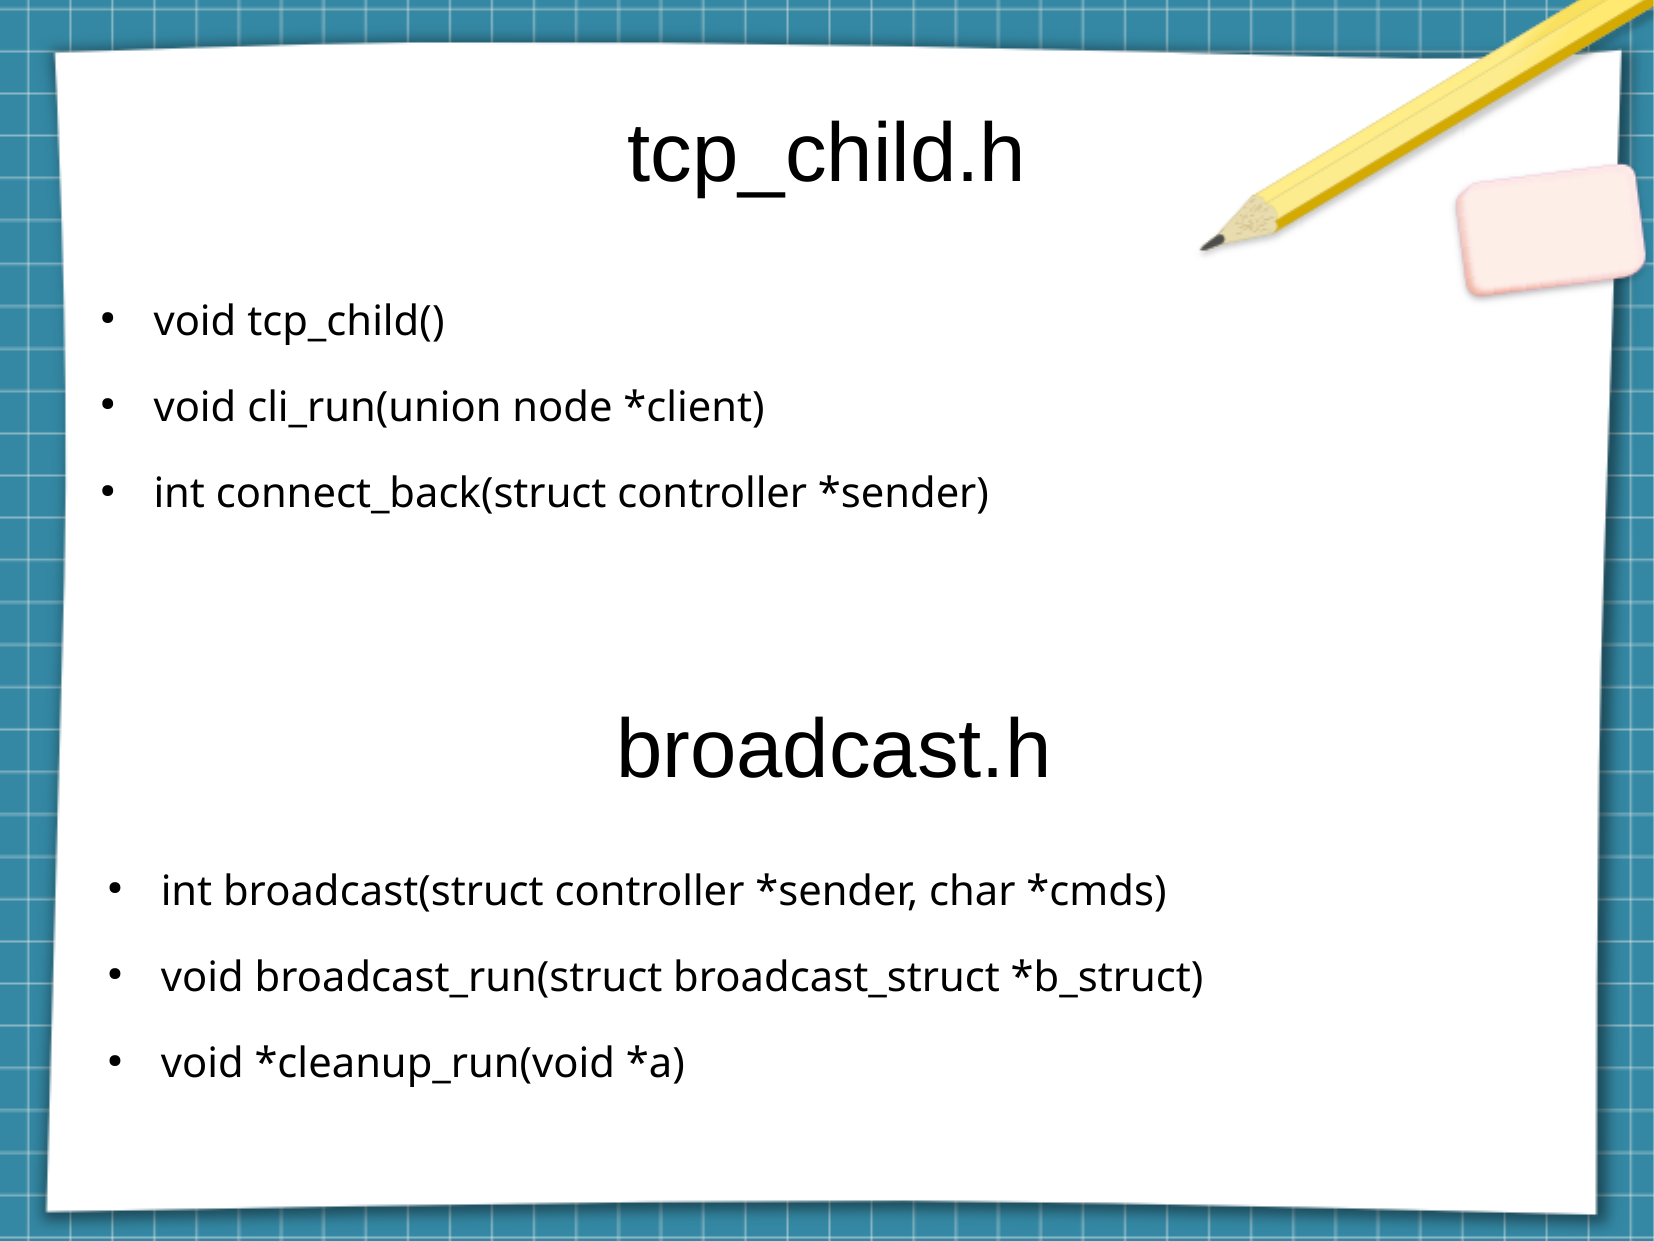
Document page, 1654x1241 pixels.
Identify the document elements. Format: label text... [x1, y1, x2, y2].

picture [0, 0, 1654, 1241]
title tcp_child.h [82, 49, 1571, 257]
list int broadcast(struct controller *sender, char *cmds) void broadcast_run(struct broadcast_struct *b_struct) void *cleanup_run(void *a) [90, 860, 1579, 1171]
title broadcast.h [90, 645, 1579, 853]
list void tcp_child() void cli_run(union node *client) int connect_back(struct controller *sender) [82, 290, 1571, 601]
